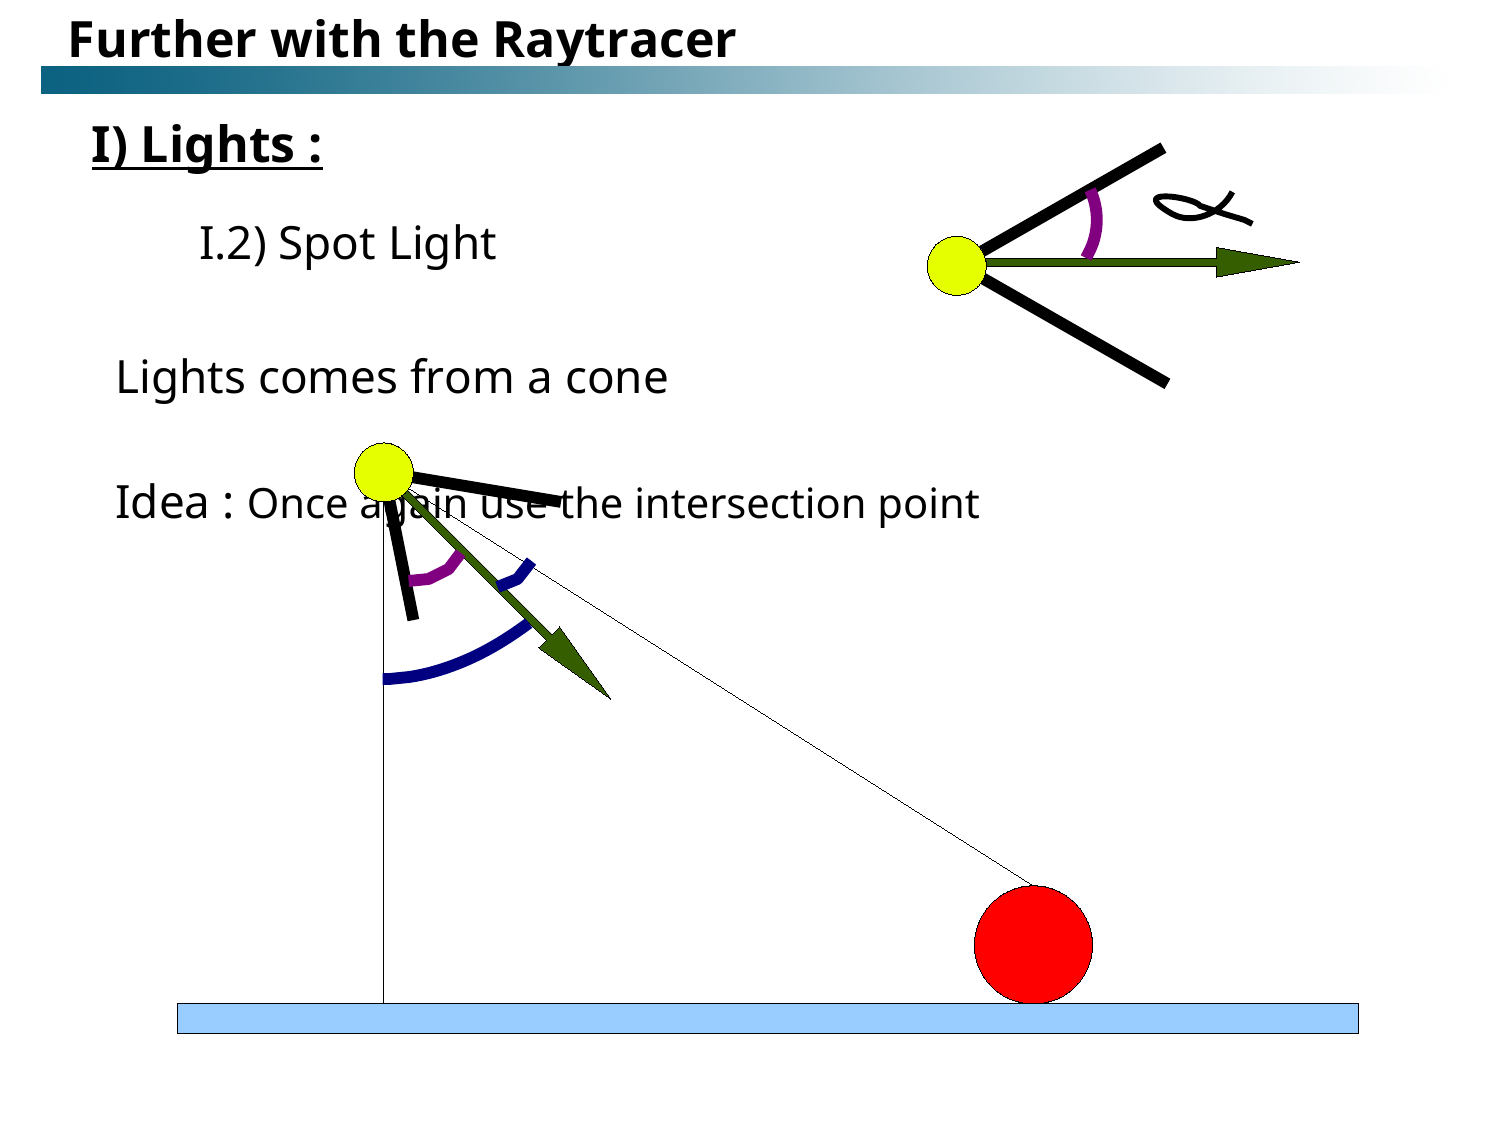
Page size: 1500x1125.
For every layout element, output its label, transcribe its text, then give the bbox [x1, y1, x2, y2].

title Further with the Raytracer [53, 1, 859, 66]
text_box [927, 236, 1300, 296]
text_box Lights comes from a cone Idea : Once again use the intersection point [88, 275, 1447, 443]
text_box [354, 442, 611, 700]
text_box [177, 885, 1359, 1034]
text_box I) Lights : [76, 101, 644, 186]
text_box I.2) Spot Light [184, 202, 789, 275]
picture [41, 66, 1471, 94]
